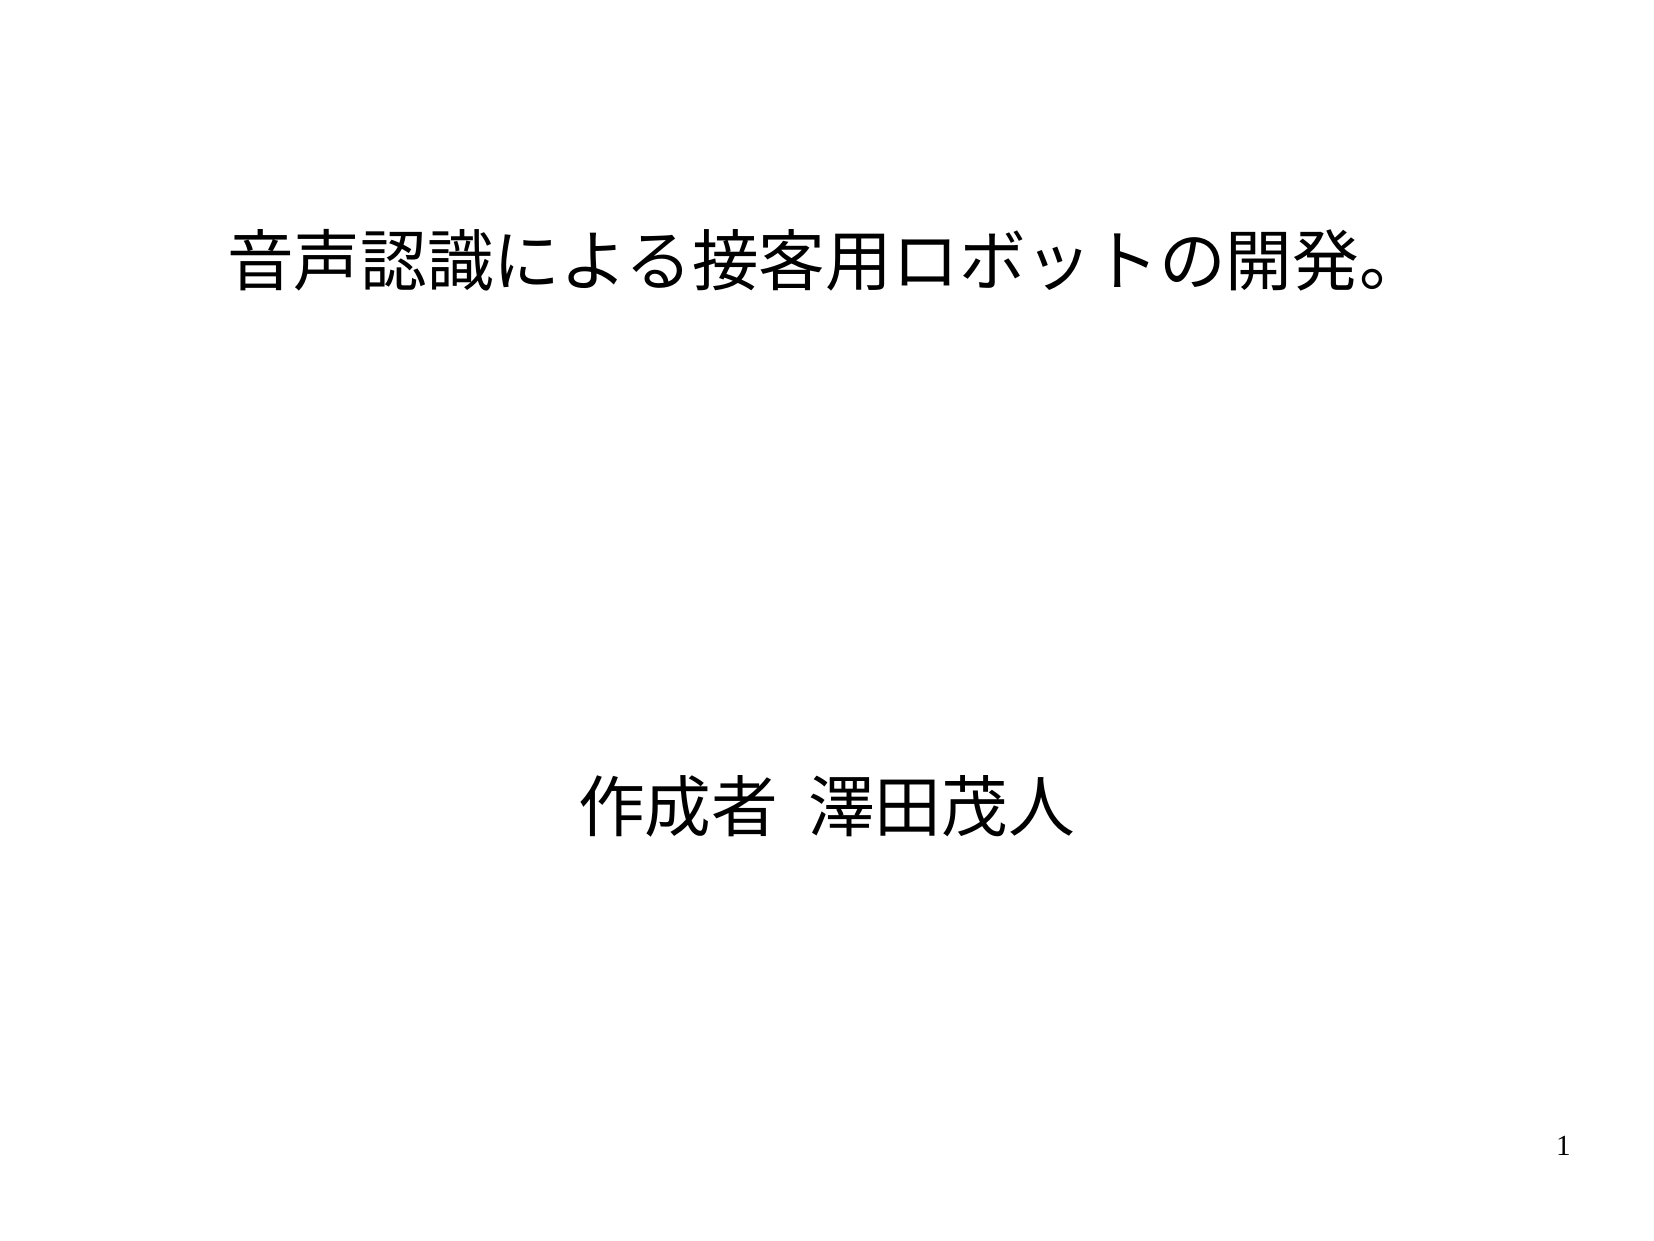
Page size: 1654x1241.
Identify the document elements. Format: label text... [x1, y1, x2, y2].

text_box 音声認識による接客用ロボットの開発。 作成者 澤田茂人 [82, 49, 1571, 1010]
